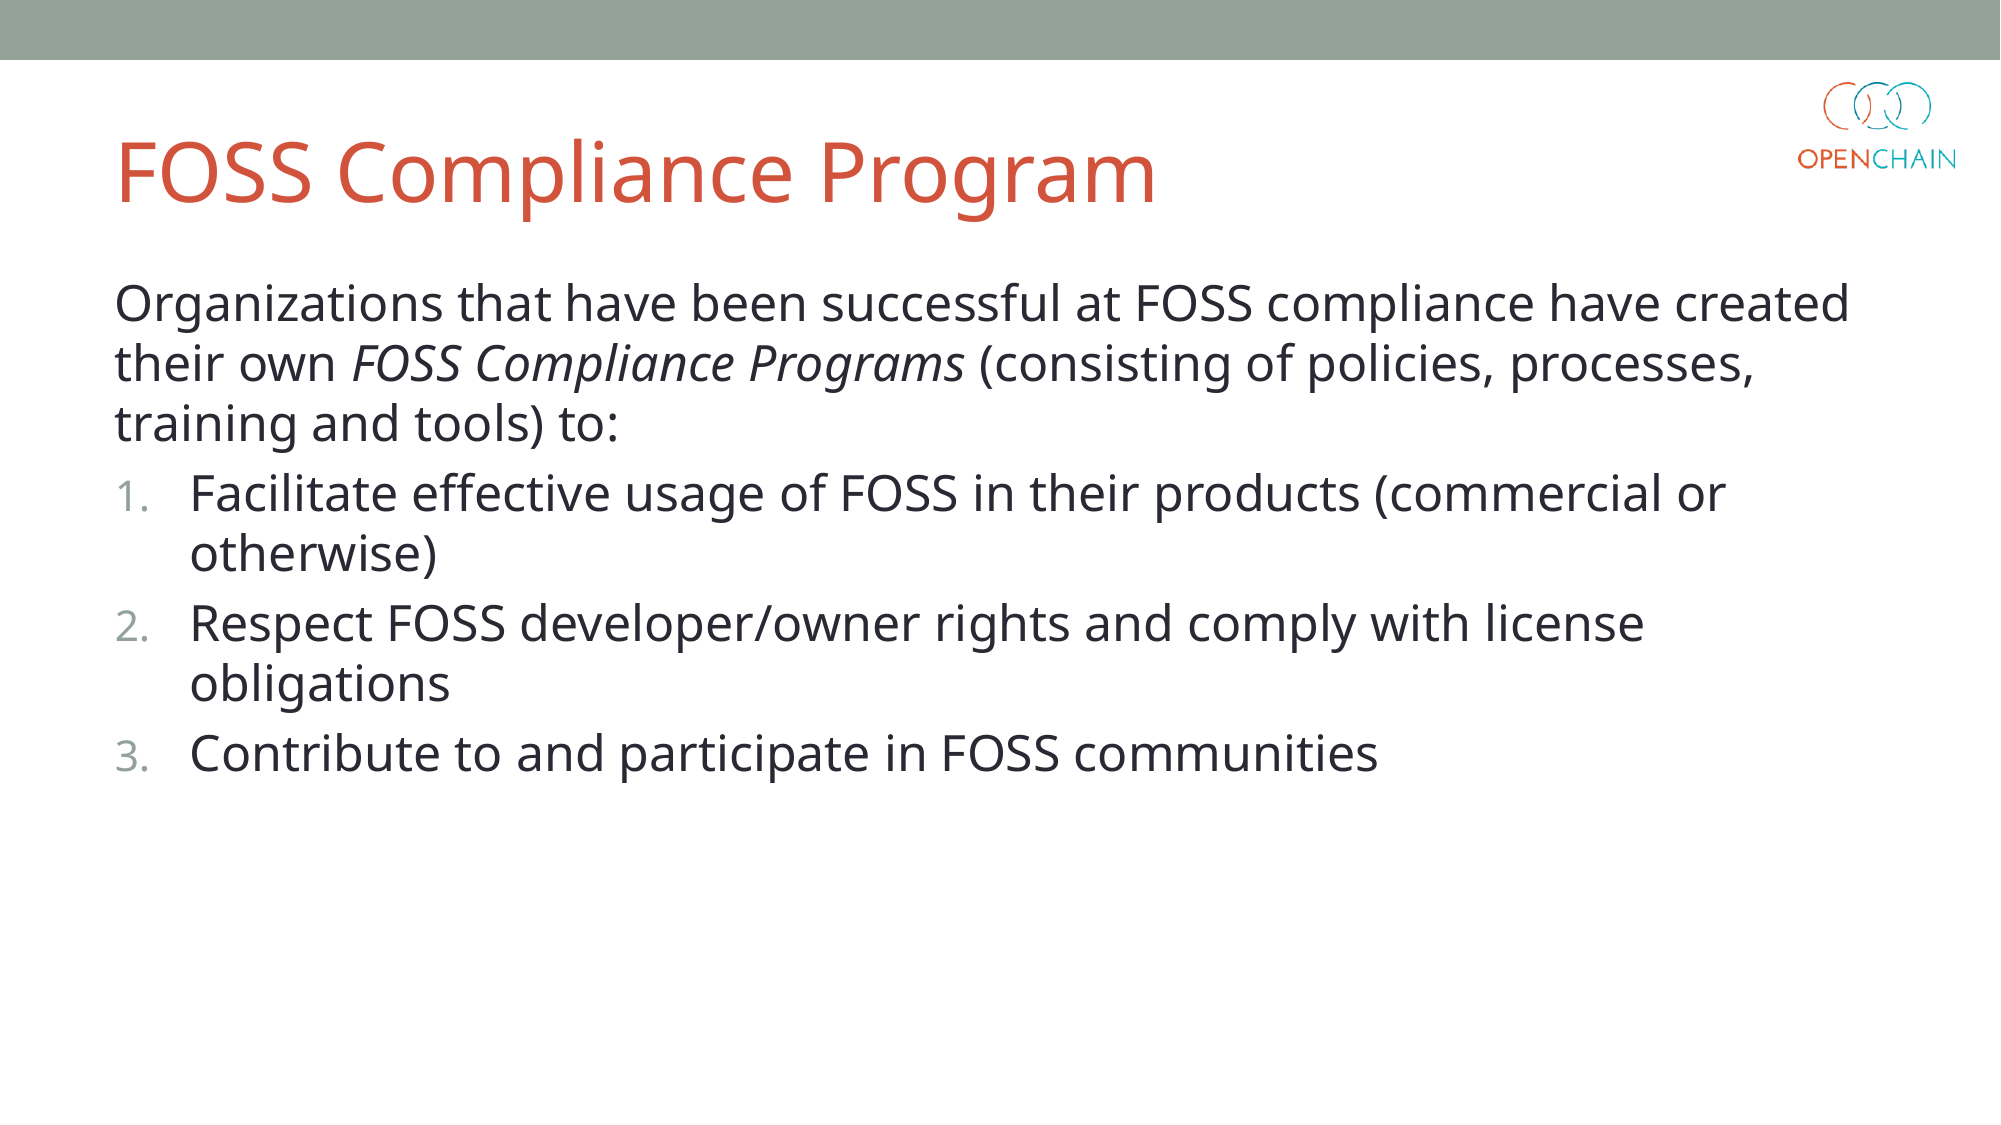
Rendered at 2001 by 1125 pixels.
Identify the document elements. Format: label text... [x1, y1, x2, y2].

text_box Organizations that have been successful at FOSS compliance have created their own FOSS Compliance Programs (consisting of policies, processes, training and tools) to: Facilitate effective usage of FOSS in their products (commercial or otherwise) Respect FOSS developer/owner rights and comply with license obligations Contribute to and participate in FOSS communities [99, 263, 1900, 1064]
picture [1798, 82, 1955, 169]
text_box FOSS Compliance Program [99, 87, 1900, 250]
